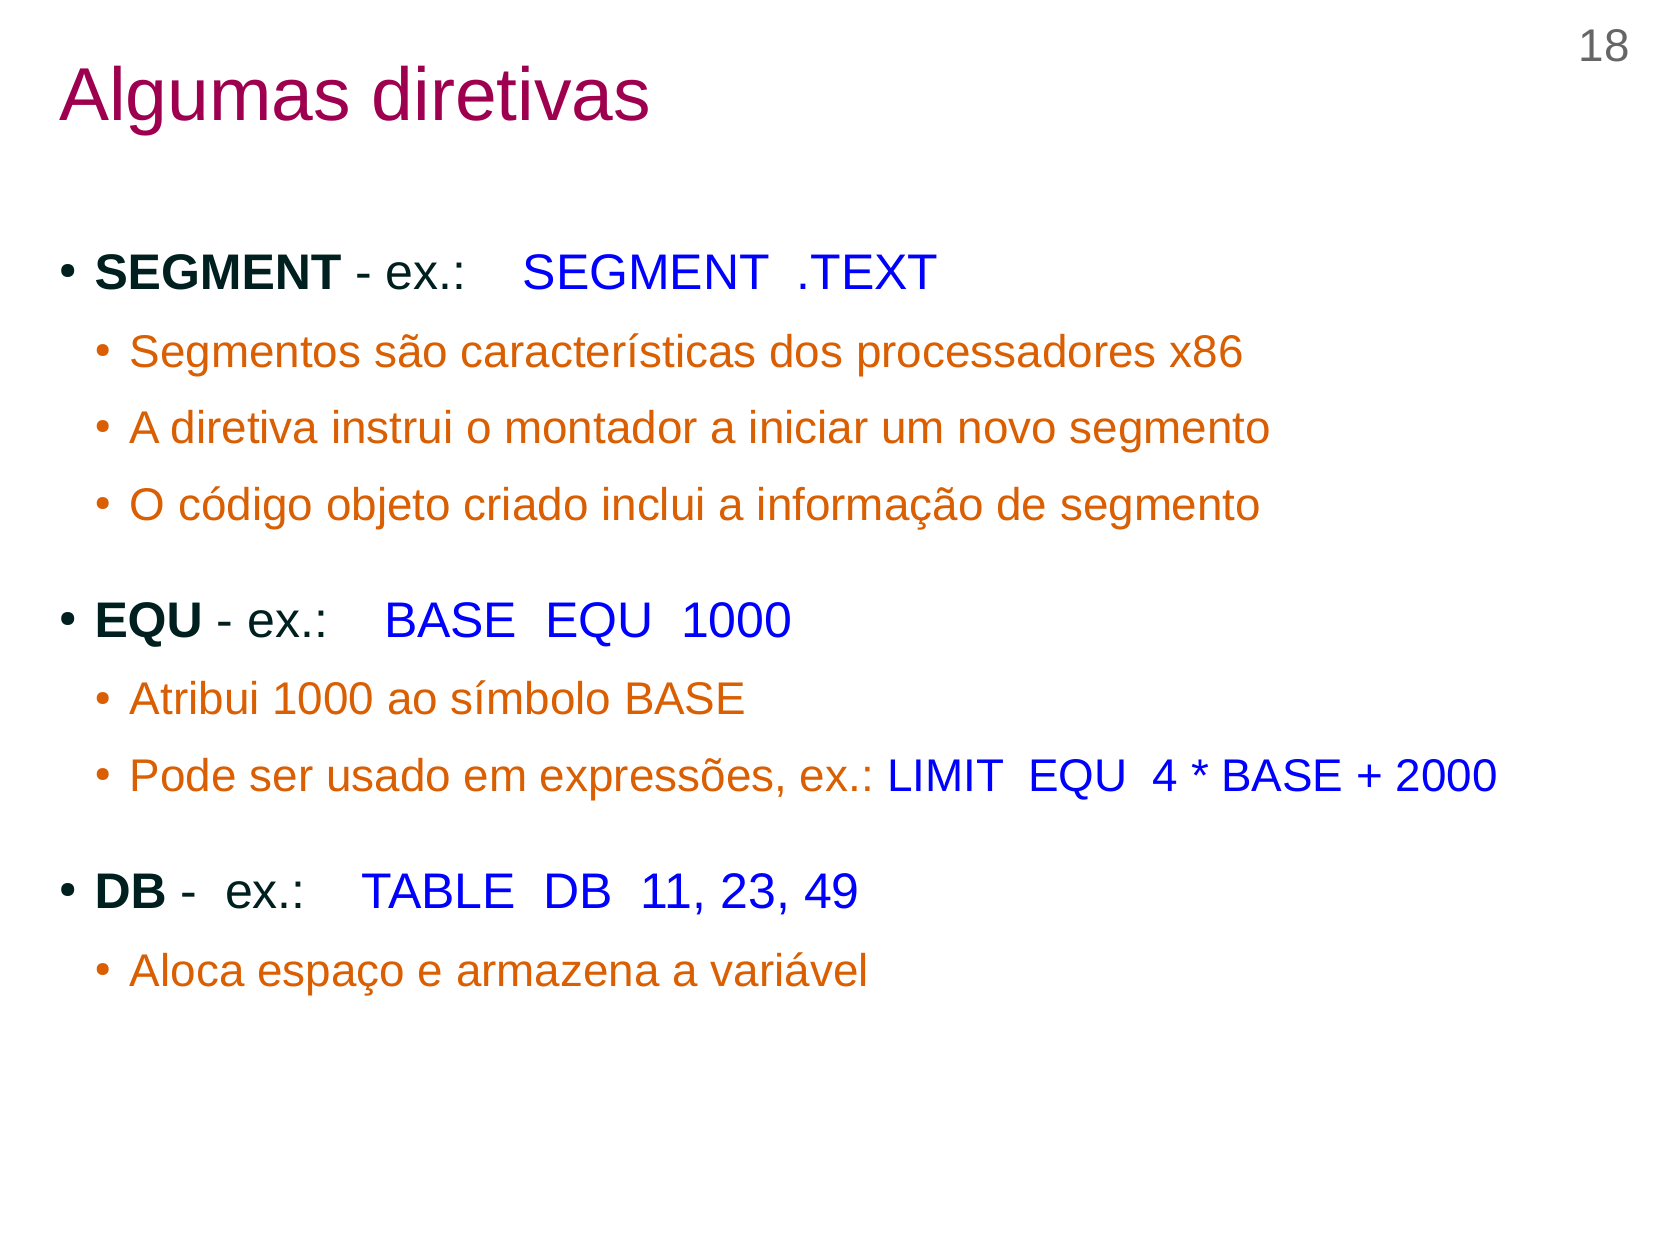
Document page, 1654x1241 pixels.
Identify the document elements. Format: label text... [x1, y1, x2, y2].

list SEGMENT - ex.: SEGMENT .TEXT Segmentos são características dos processadores x86 A diretiva instrui o montador a iniciar um novo segmento O código objeto criado inclui a informação de segmento EQU - ex.: BASE EQU 1000 Atribui 1000 ao símbolo BASE Pode ser usado em expressões, ex.: LIMIT EQU 4 * BASE + 2000 DB - ex.: TABLE DB 11, 23, 49 Aloca espaço e armazena a variável [59, 236, 1595, 1211]
title Algumas diretivas [59, 29, 1595, 148]
